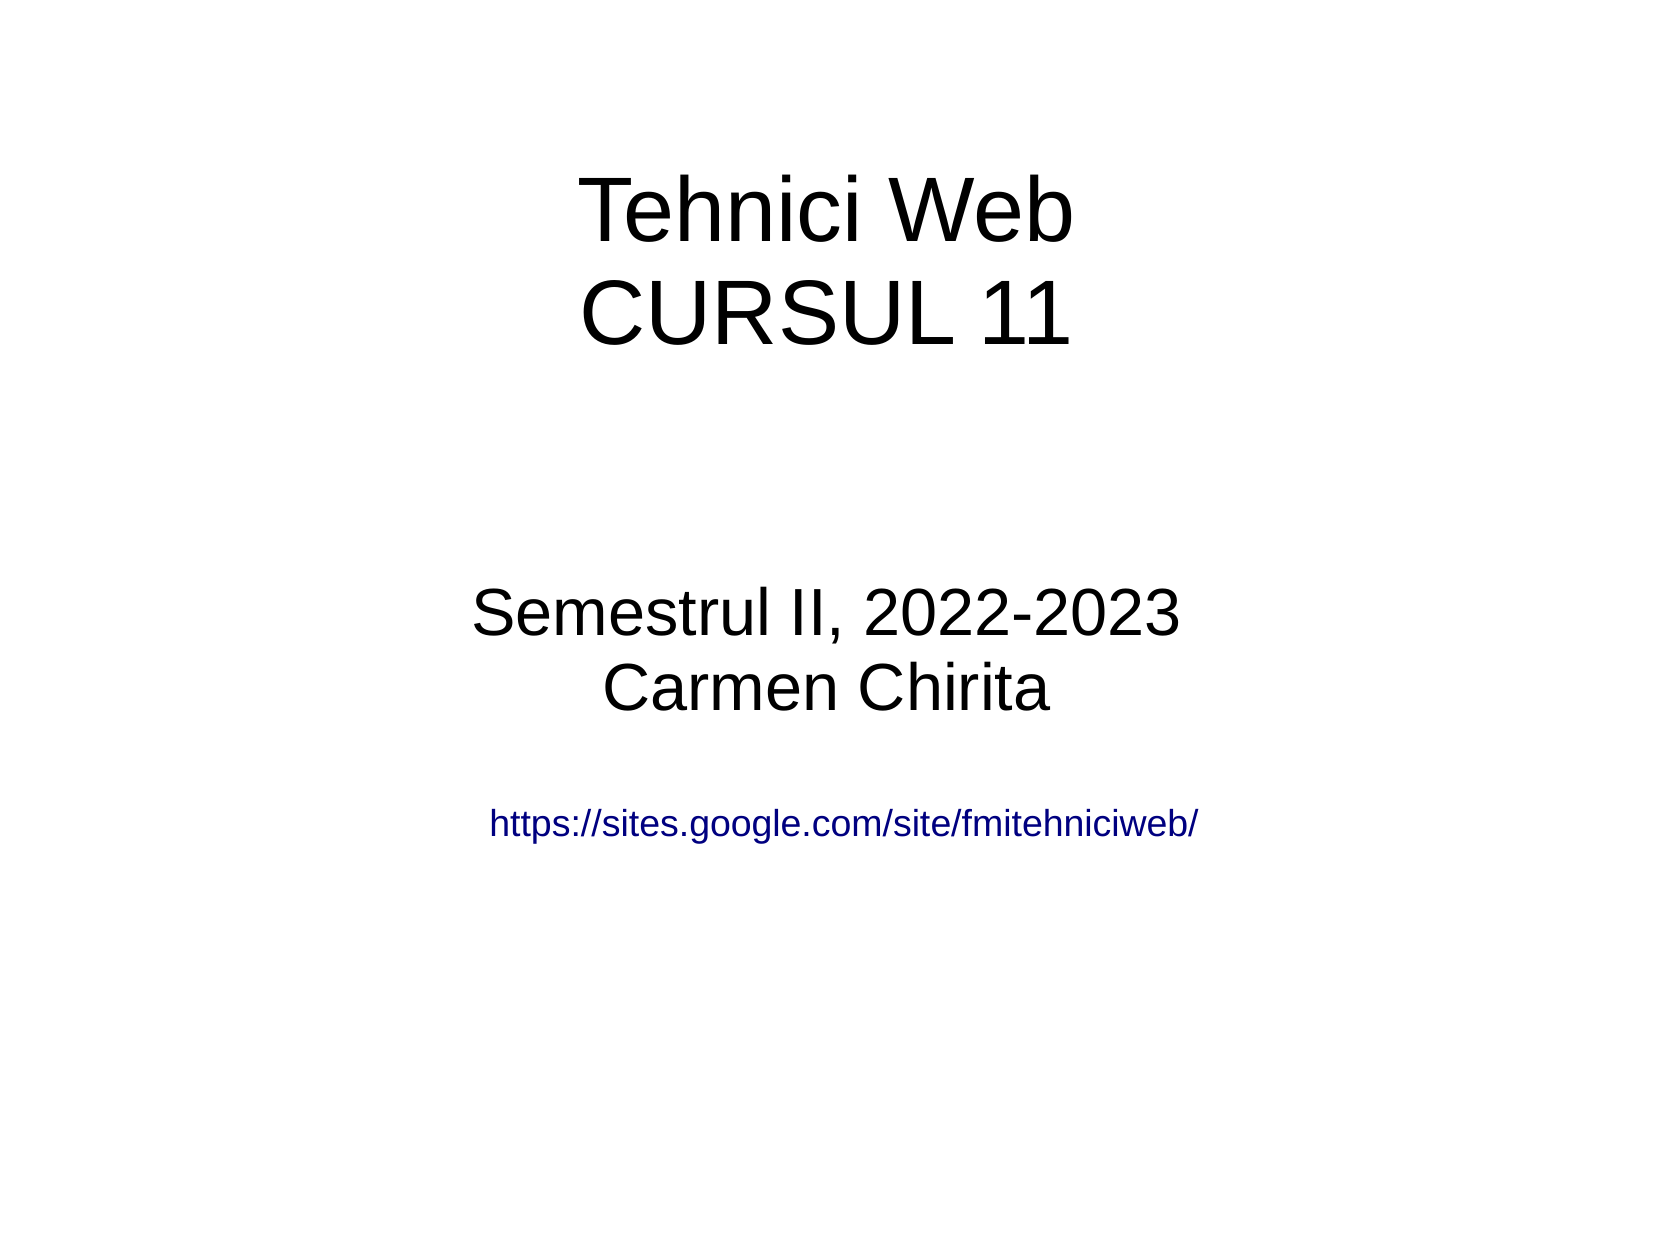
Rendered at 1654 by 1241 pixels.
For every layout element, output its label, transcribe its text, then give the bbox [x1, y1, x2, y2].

text_box https://sites.google.com/site/fmitehniciweb/ [474, 794, 1353, 865]
title Tehnici Web CURSUL 11 [82, 158, 1571, 290]
subtitle Semestrul II, 2022-2023 Carmen Chirita [82, 290, 1571, 1010]
